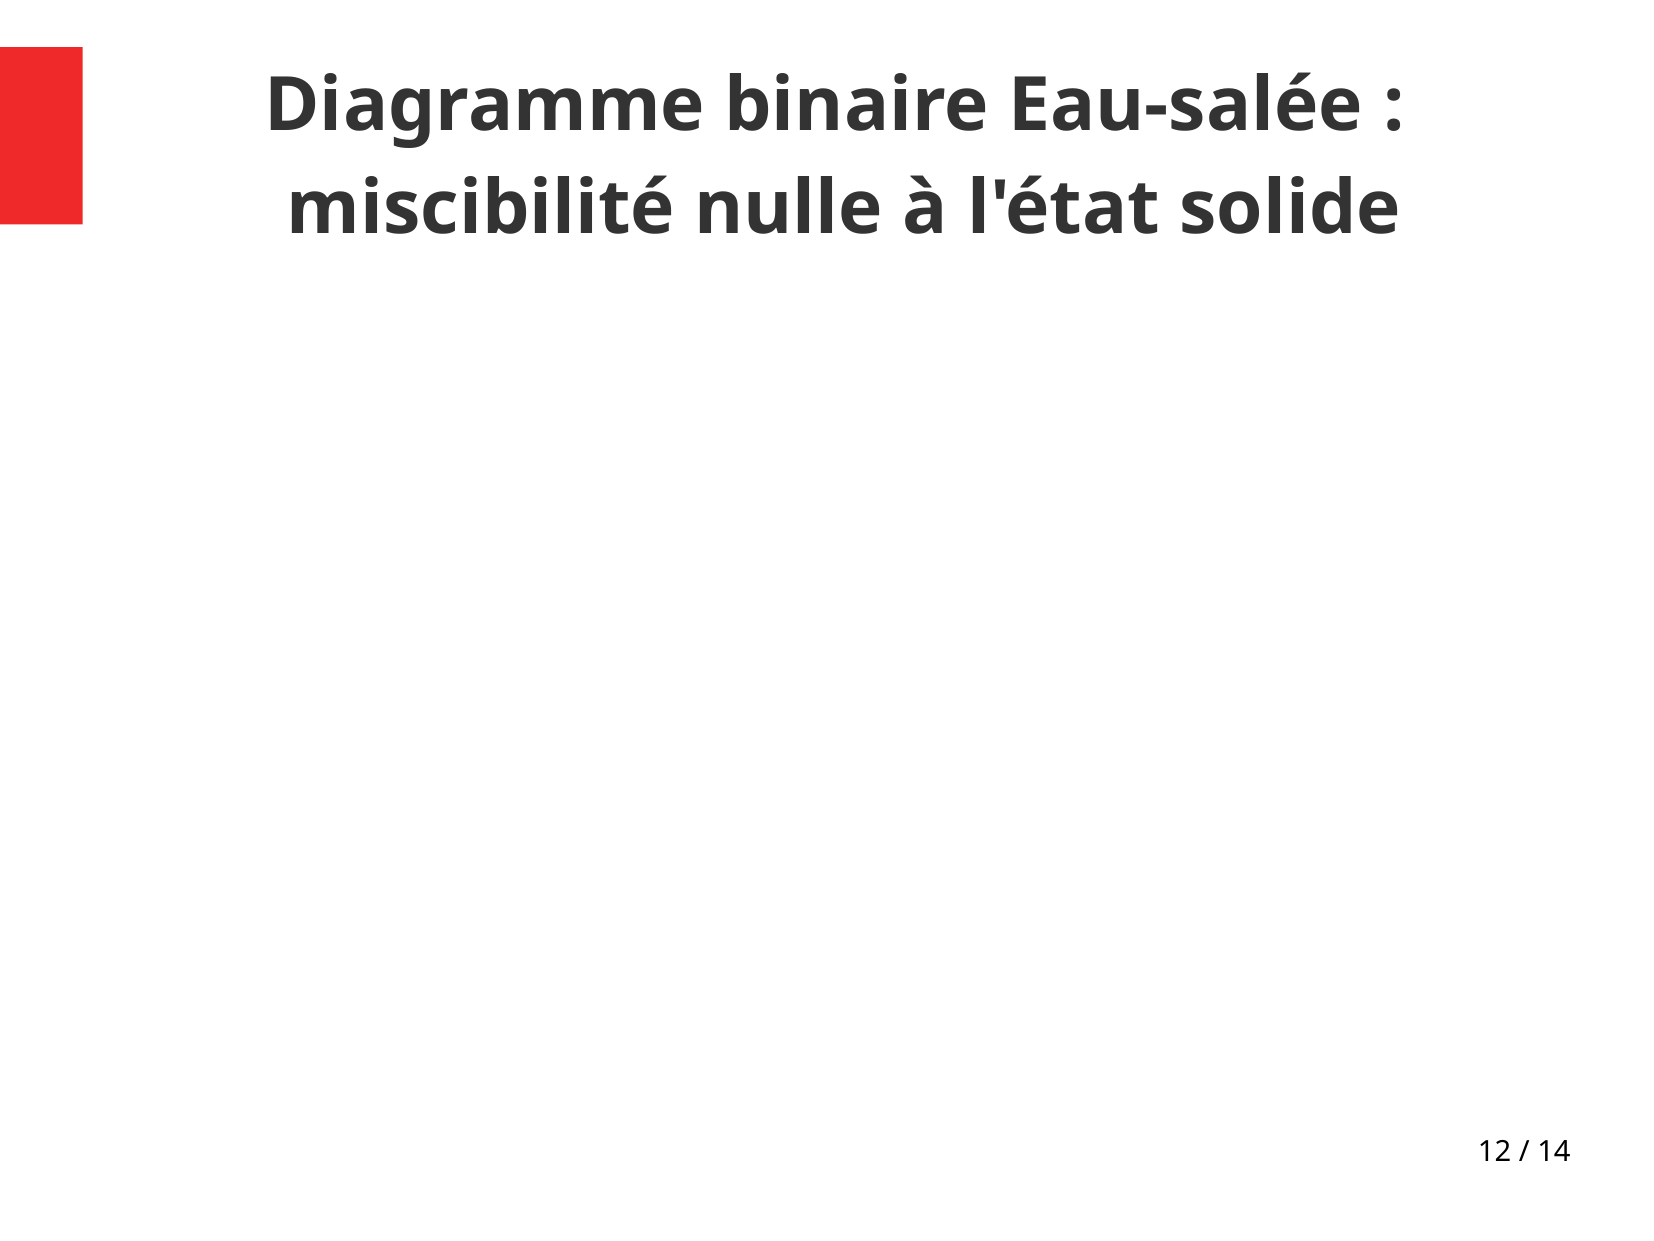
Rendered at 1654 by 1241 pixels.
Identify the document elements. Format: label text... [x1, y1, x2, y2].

title Diagramme binaire Eau-salée : miscibilité nulle à l'état solide [118, 49, 1571, 257]
